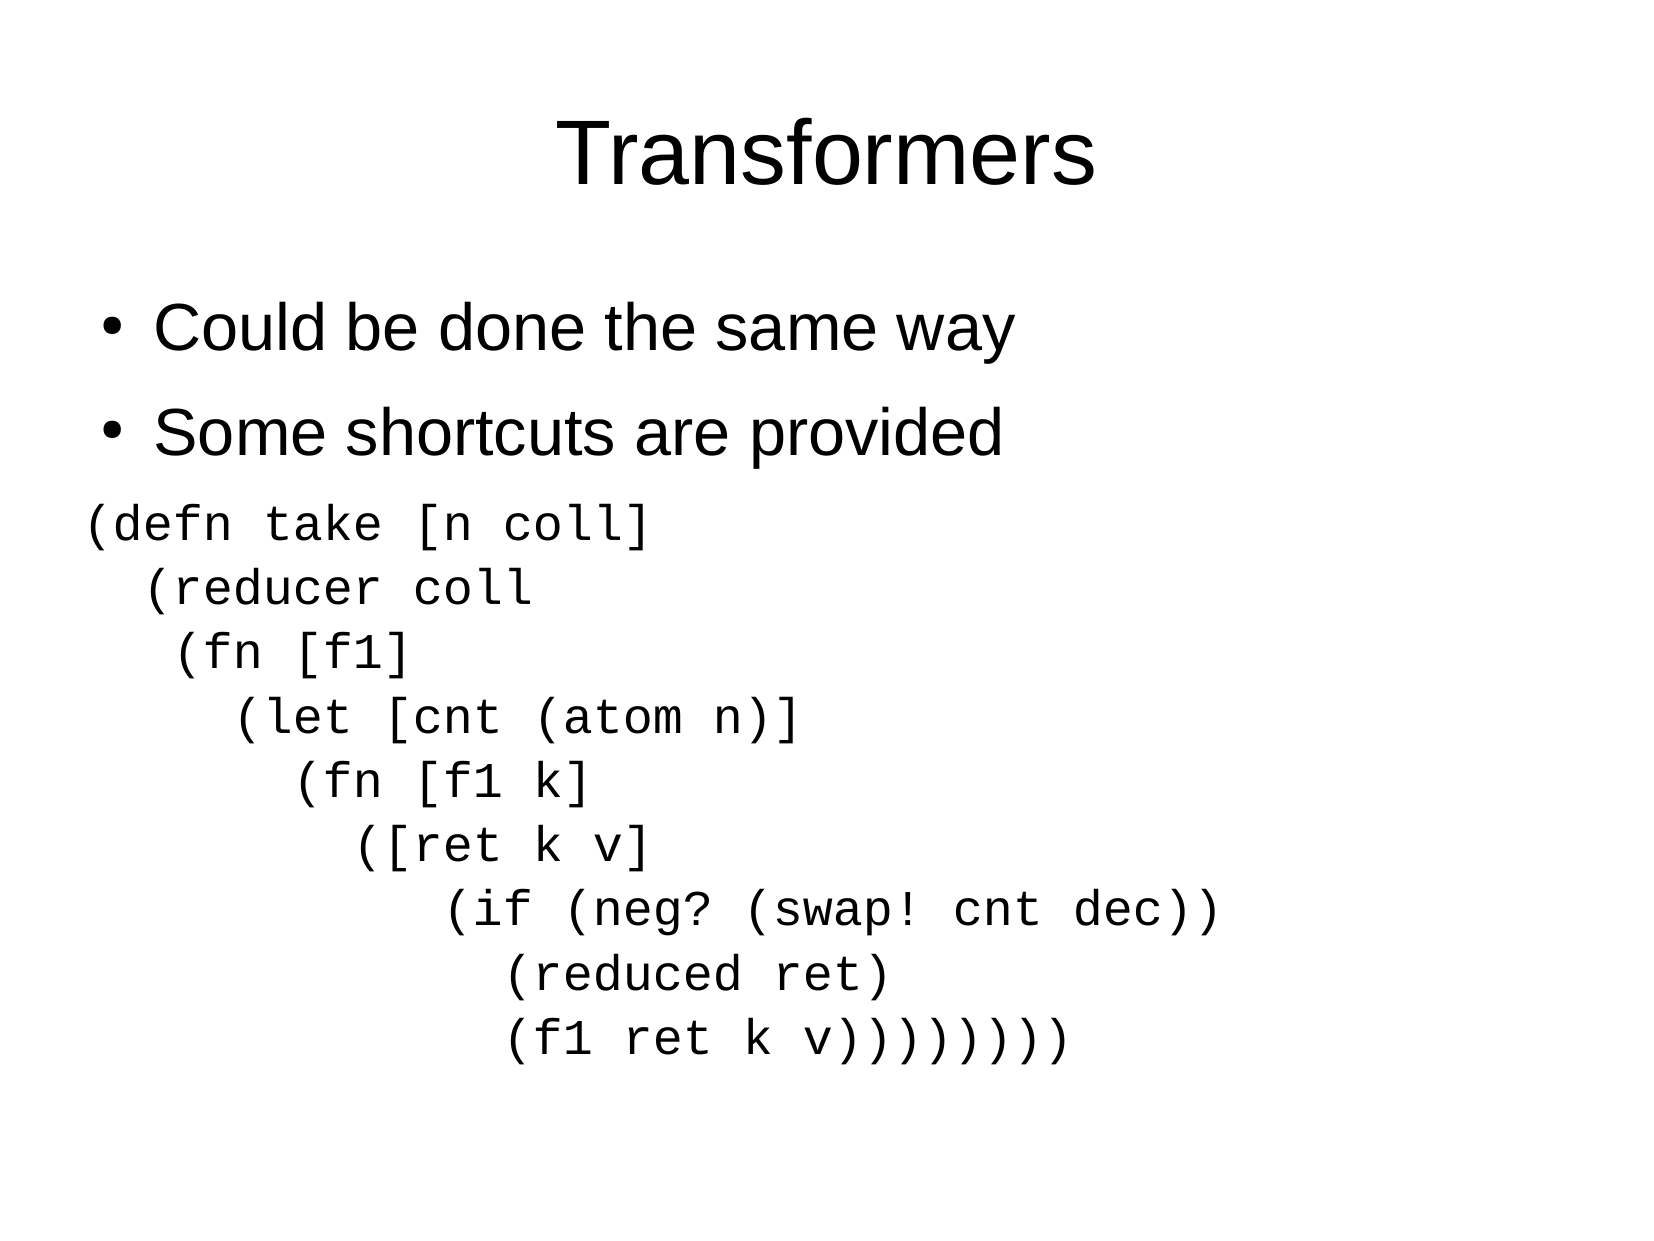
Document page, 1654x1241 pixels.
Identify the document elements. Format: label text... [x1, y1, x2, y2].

list Could be done the same way Some shortcuts are provided (defn take [n coll] (reducer coll (fn [f1] (let [cnt (atom n)] (fn [f1 k] ([ret k v] (if (neg? (swap! cnt dec)) (reduced ret) (f1 ret k v)))))))) [82, 290, 1571, 1109]
title Transformers [82, 49, 1571, 257]
